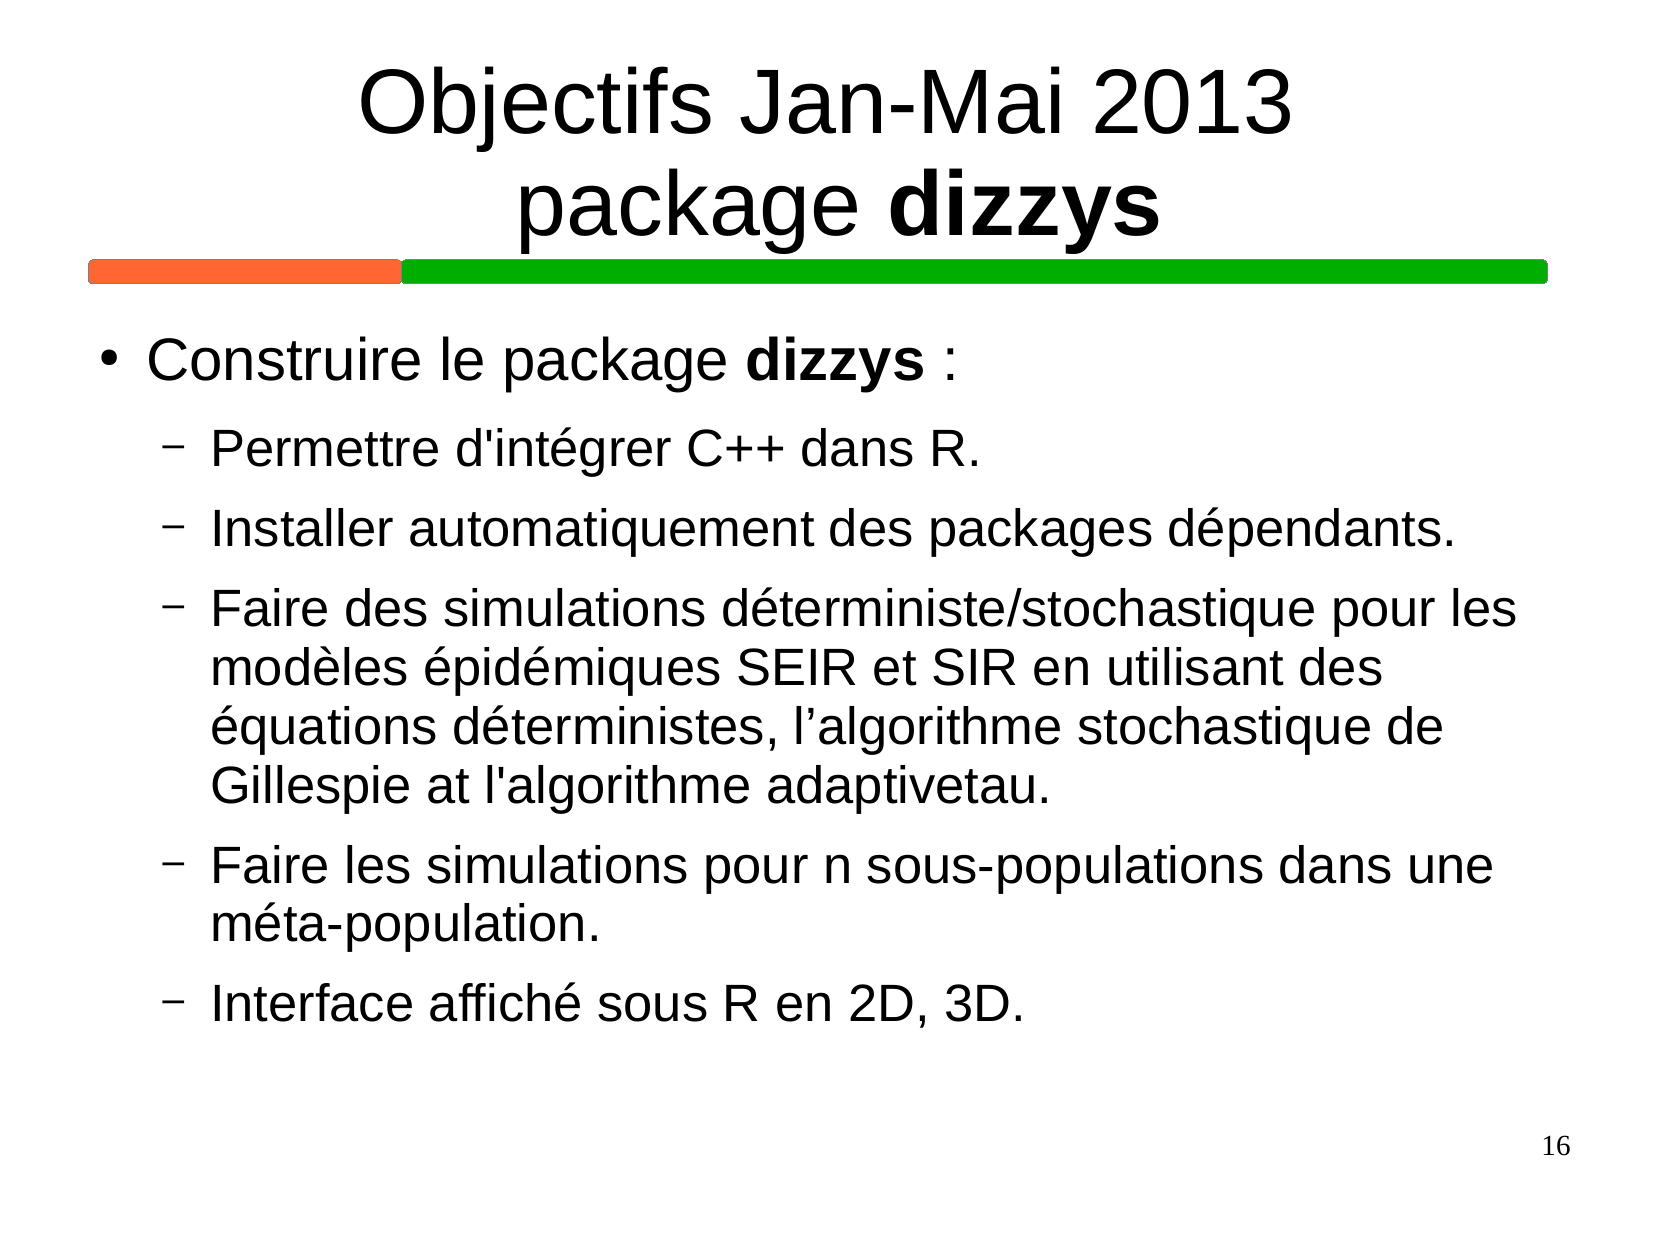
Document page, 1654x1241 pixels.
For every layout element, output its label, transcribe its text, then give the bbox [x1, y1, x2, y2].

title Objectifs Jan-Mai 2013 package dizzys [82, 49, 1571, 257]
text_box [88, 259, 1548, 284]
list Construire le package dizzys : Permettre d'intégrer C++ dans R. Installer automatiquement des packages dépendants. Faire des simulations déterministe/stochastique pour les modèles épidémiques SEIR et SIR en utilisant des équations déterministes, l’algorithme stochastique de Gillespie at l'algorithme adaptivetau. Faire les simulations pour n sous-populations dans une méta-population. Interface affiché sous R en 2D, 3D. [82, 325, 1538, 1045]
